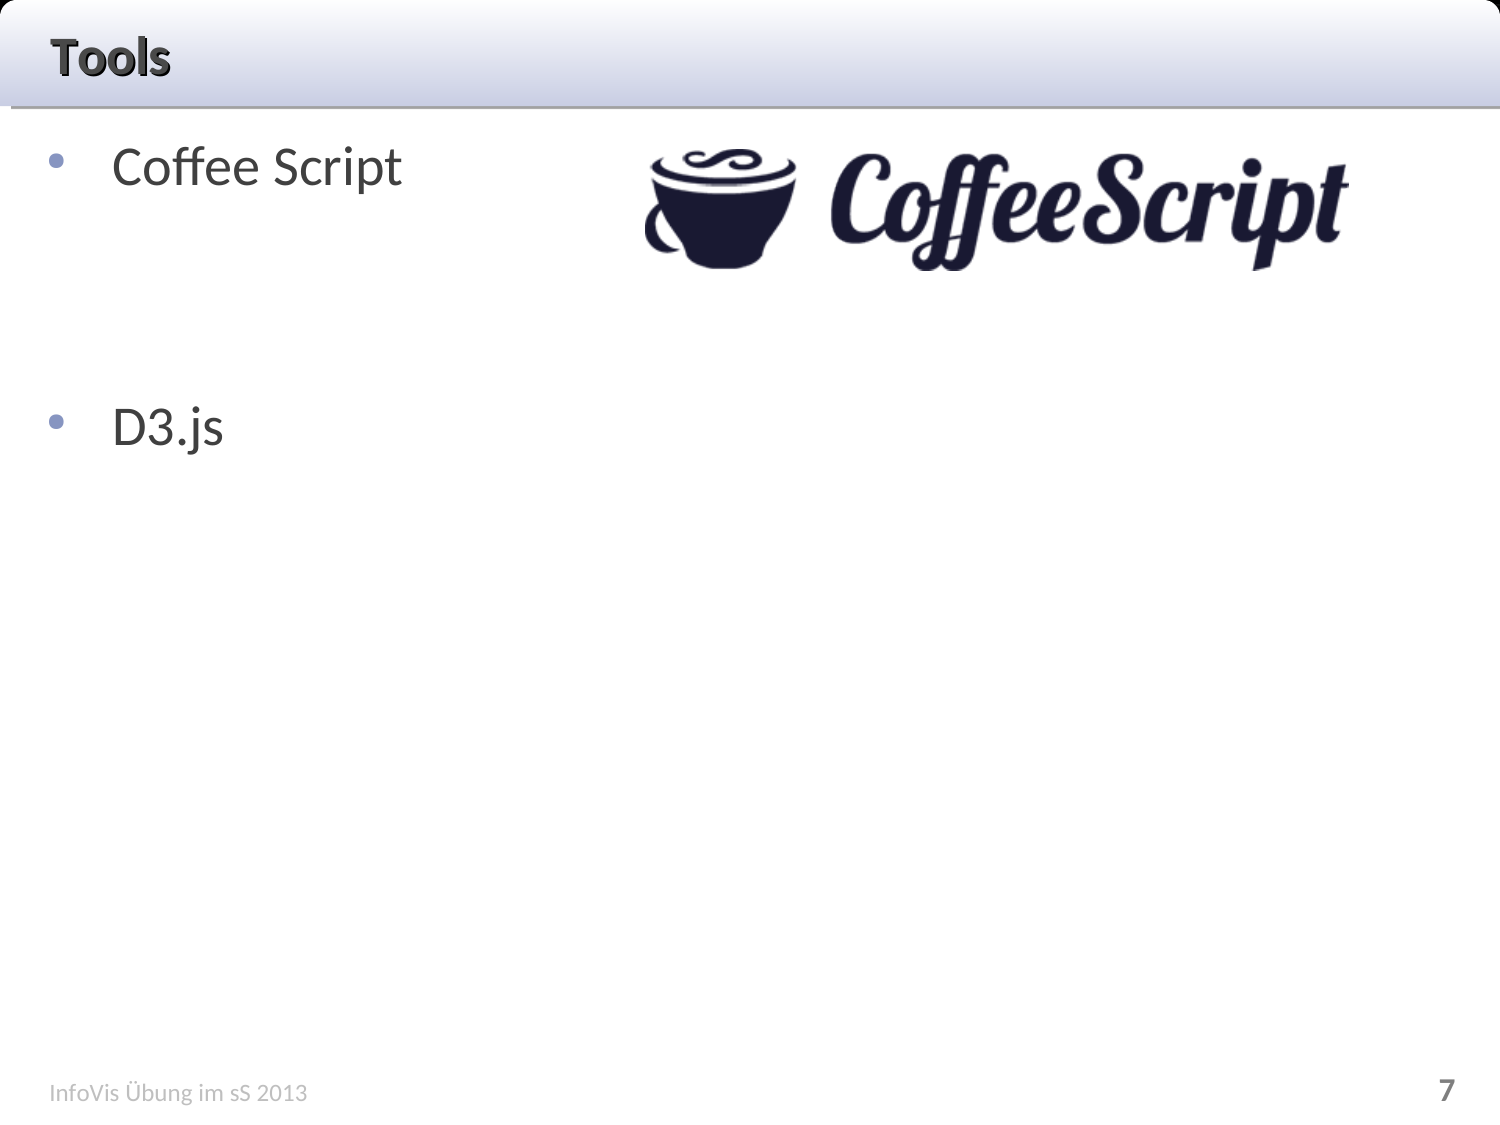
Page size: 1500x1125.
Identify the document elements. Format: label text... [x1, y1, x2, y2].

picture [645, 149, 1349, 271]
text_box Coffee Script D3.js [31, 130, 751, 1061]
text_box <Nummer> [1295, 1060, 1471, 1116]
text_box Tools [35, 0, 1463, 106]
